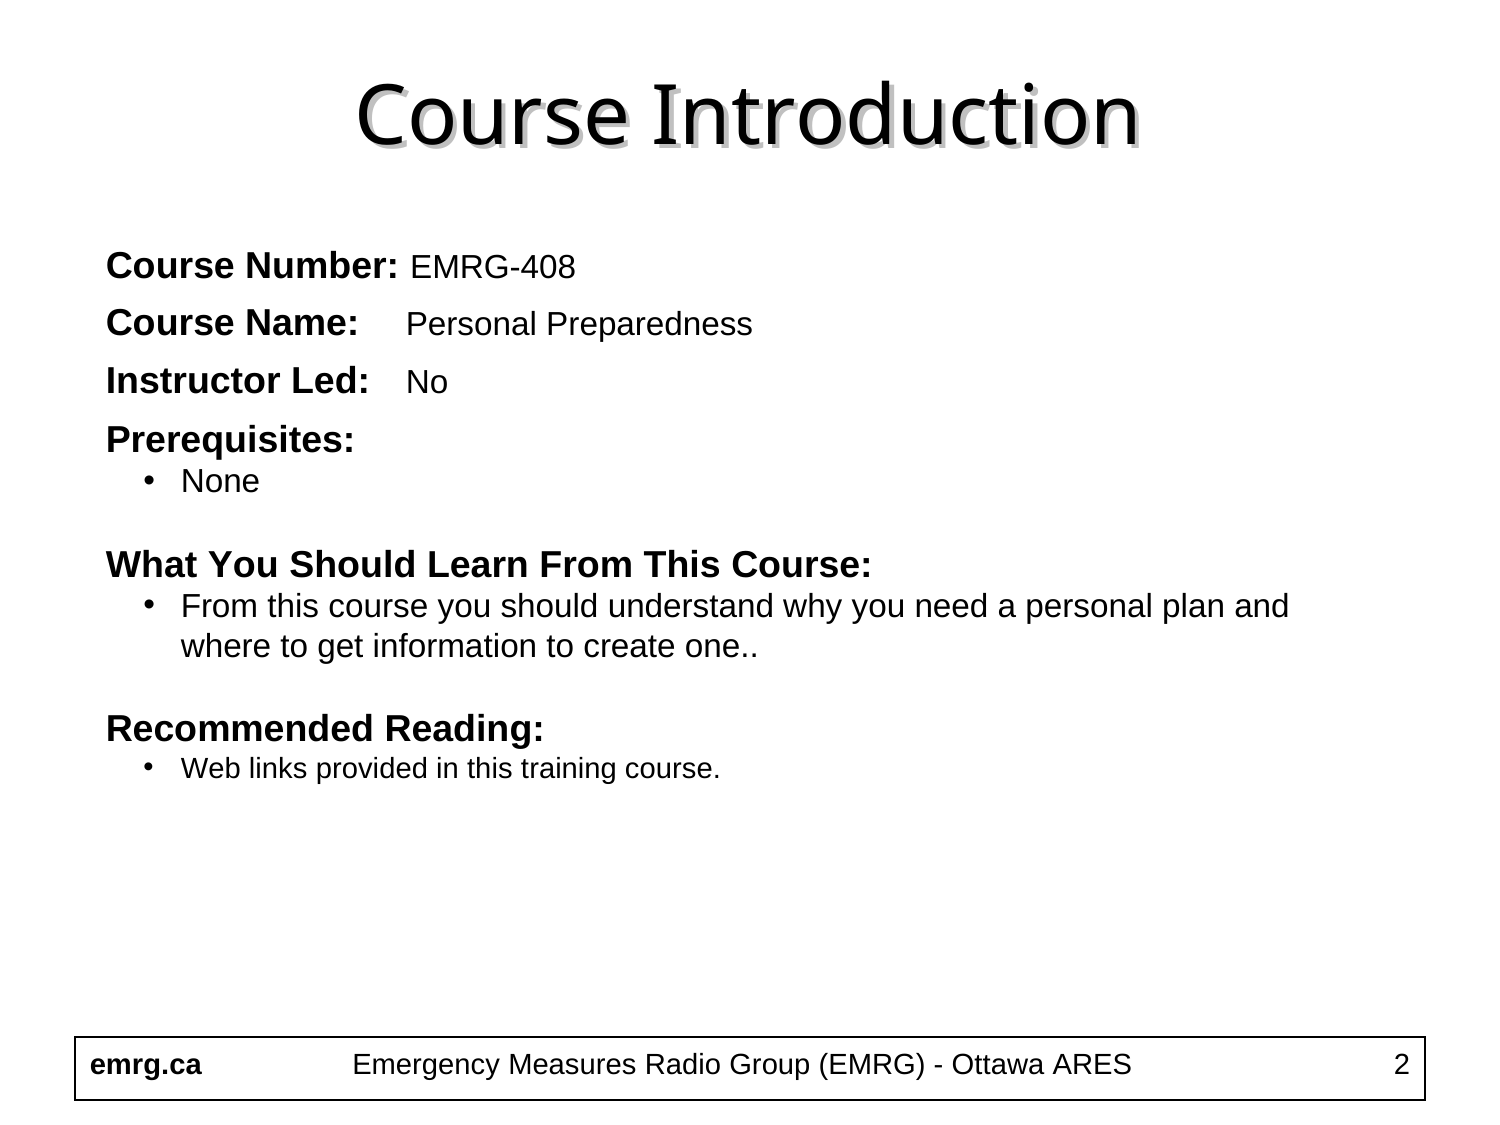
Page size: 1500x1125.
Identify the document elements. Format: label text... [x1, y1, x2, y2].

text_box <number> [1246, 1037, 1426, 1103]
text_box Course Number: EMRG-408 Course Name: Personal Preparedness Instructor Led: No Prerequisites: None What You Should Learn From This Course: From this course you should understand why you need a personal plan and where to get information to create one.. Recommended Reading: Web links provided in this training course. [91, 233, 1405, 828]
text_box Course Introduction [62, 53, 1435, 169]
text_box Emergency Measures Radio Group (EMRG) - Ottawa ARES [247, 1037, 1238, 1103]
